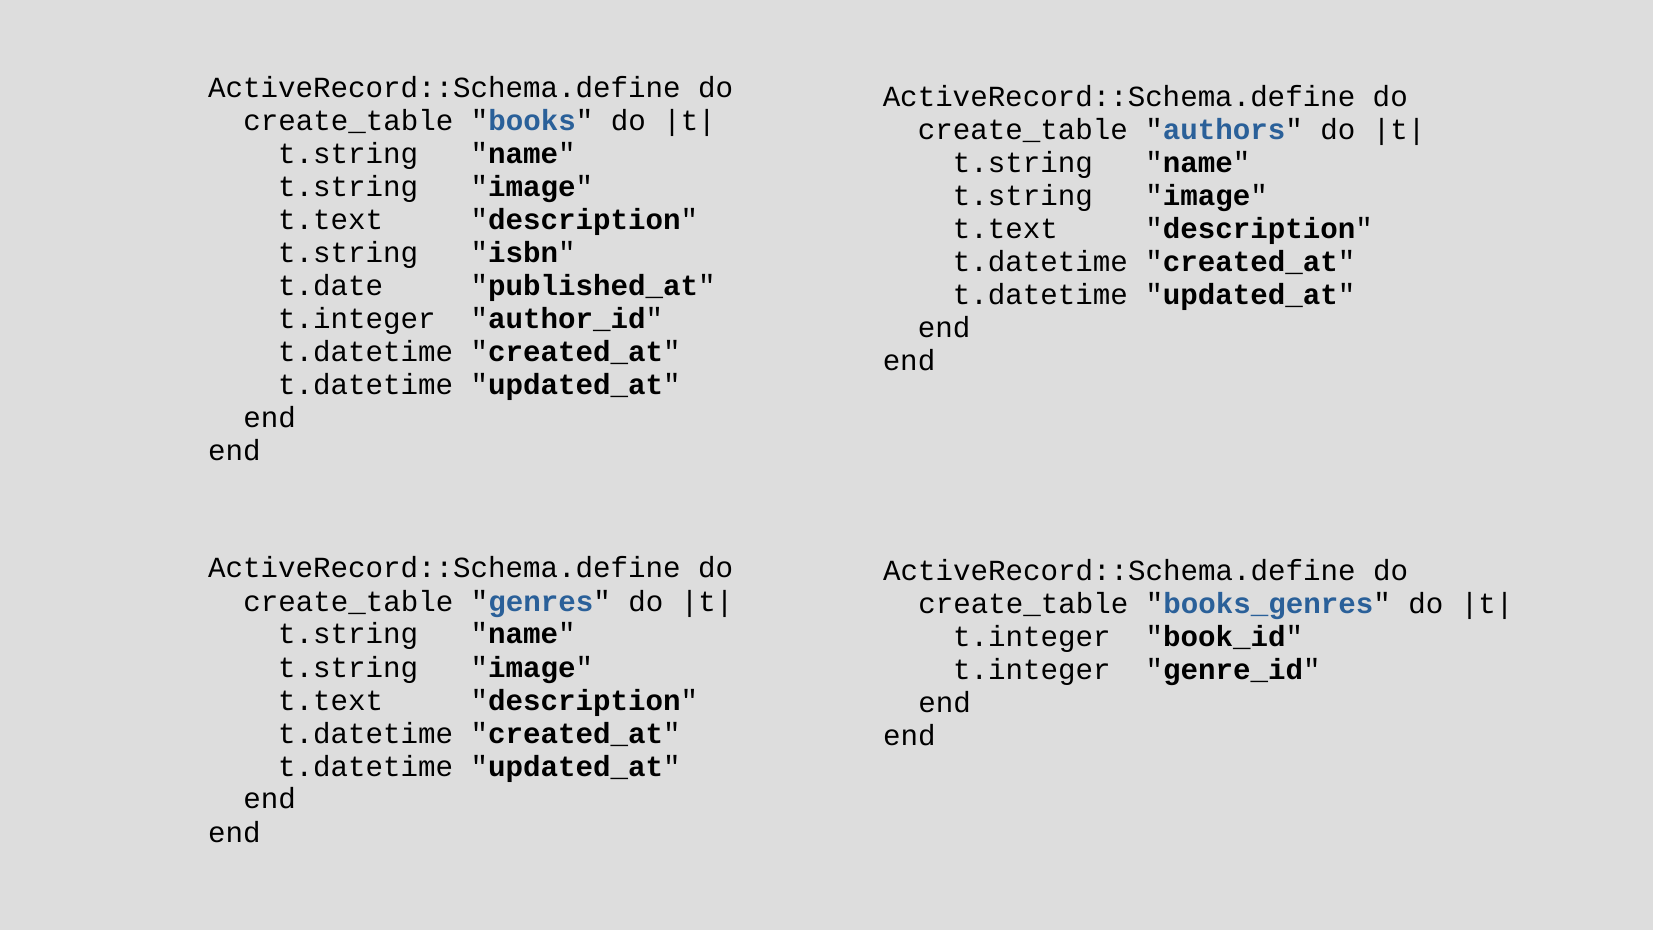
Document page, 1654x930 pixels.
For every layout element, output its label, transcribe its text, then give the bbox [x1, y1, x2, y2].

text_box ActiveRecord::Schema.define do create_table "books_genres" do |t| t.integer "book_id" t.integer "genre_id" end end [868, 548, 1529, 762]
text_box ActiveRecord::Schema.define do create_table "authors" do |t| t.string "name" t.string "image" t.text "description" t.datetime "created_at" t.datetime "updated_at" end end [868, 74, 1441, 387]
text_box ActiveRecord::Schema.define do create_table "books" do |t| t.string "name" t.string "image" t.text "description" t.string "isbn" t.date "published_at" t.integer "author_id" t.datetime "created_at" t.datetime "updated_at" end end [193, 65, 749, 477]
text_box ActiveRecord::Schema.define do create_table "genres" do |t| t.string "name" t.string "image" t.text "description" t.datetime "created_at" t.datetime "updated_at" end end [193, 546, 749, 882]
